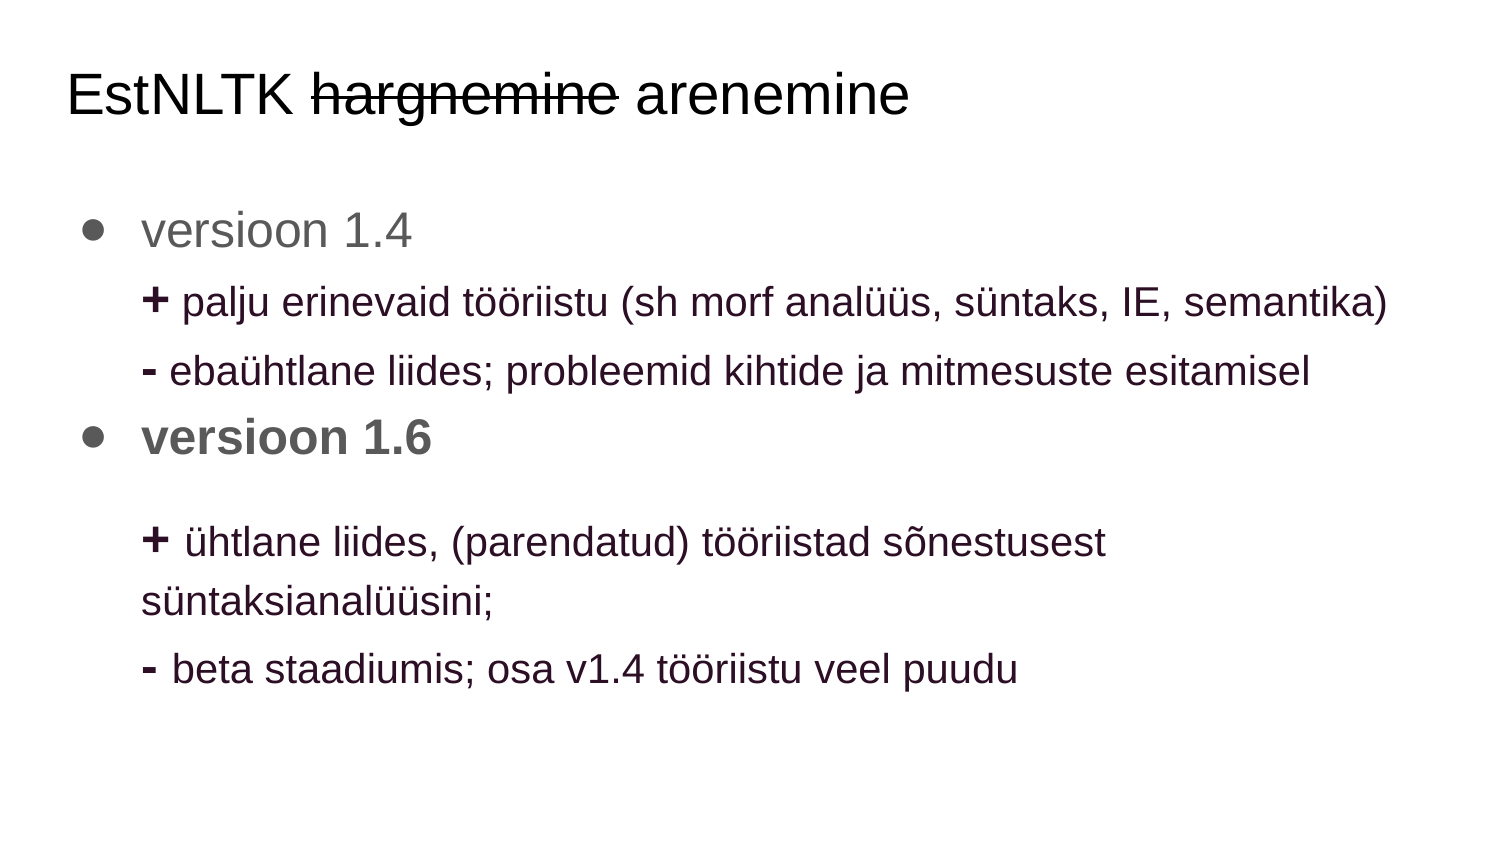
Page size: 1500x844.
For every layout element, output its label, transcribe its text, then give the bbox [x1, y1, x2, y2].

title EstNLTK hargnemine arenemine [51, 41, 1449, 136]
list versioon 1.4 + palju erinevaid tööriistu (sh morf analüüs, süntaks, IE, semantika) - ebaühtlane liides; probleemid kihtide ja mitmesuste esitamisel versioon 1.6 + ühtlane liides, (parendatud) tööriistad sõnestusest süntaksianalüüsini; - beta staadiumis; osa v1.4 tööriistu veel puudu [51, 173, 1449, 734]
